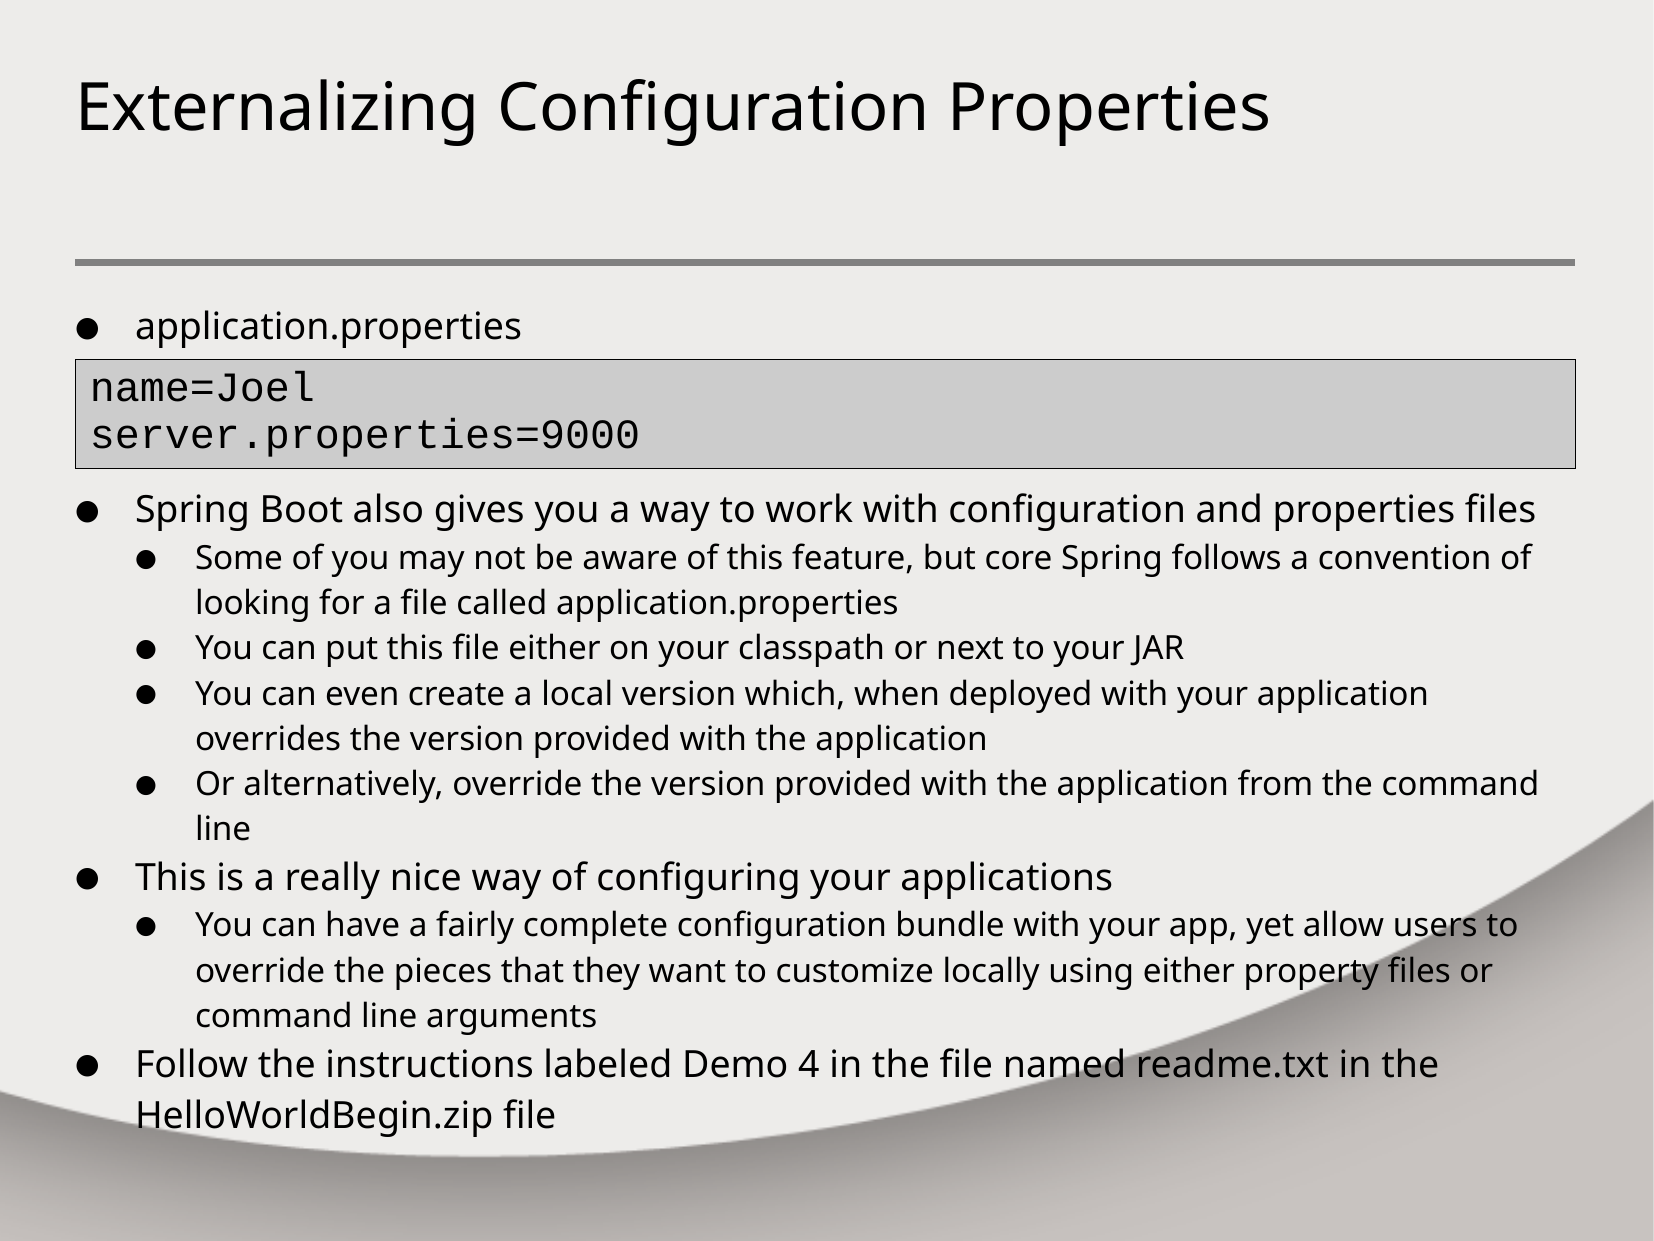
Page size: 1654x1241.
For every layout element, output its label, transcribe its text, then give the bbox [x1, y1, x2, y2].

picture [0, 0, 1654, 1241]
title Externalizing Configuration Properties [75, 75, 1576, 226]
list application.properties Spring Boot also gives you a way to work with configuration and properties files Some of you may not be aware of this feature, but core Spring follows a convention of looking for a file called application.properties You can put this file either on your classpath or next to your JAR You can even create a local version which, when deployed with your application overrides the version provided with the application Or alternatively, override the version provided with the application from the command line This is a really nice way of configuring your applications You can have a fairly complete configuration bundle with your app, yet allow users to override the pieces that they want to customize locally using either property files or command line arguments Follow the instructions labeled Demo 4 in the file named readme.txt in the HelloWorldBegin.zip file [75, 299, 1576, 1163]
